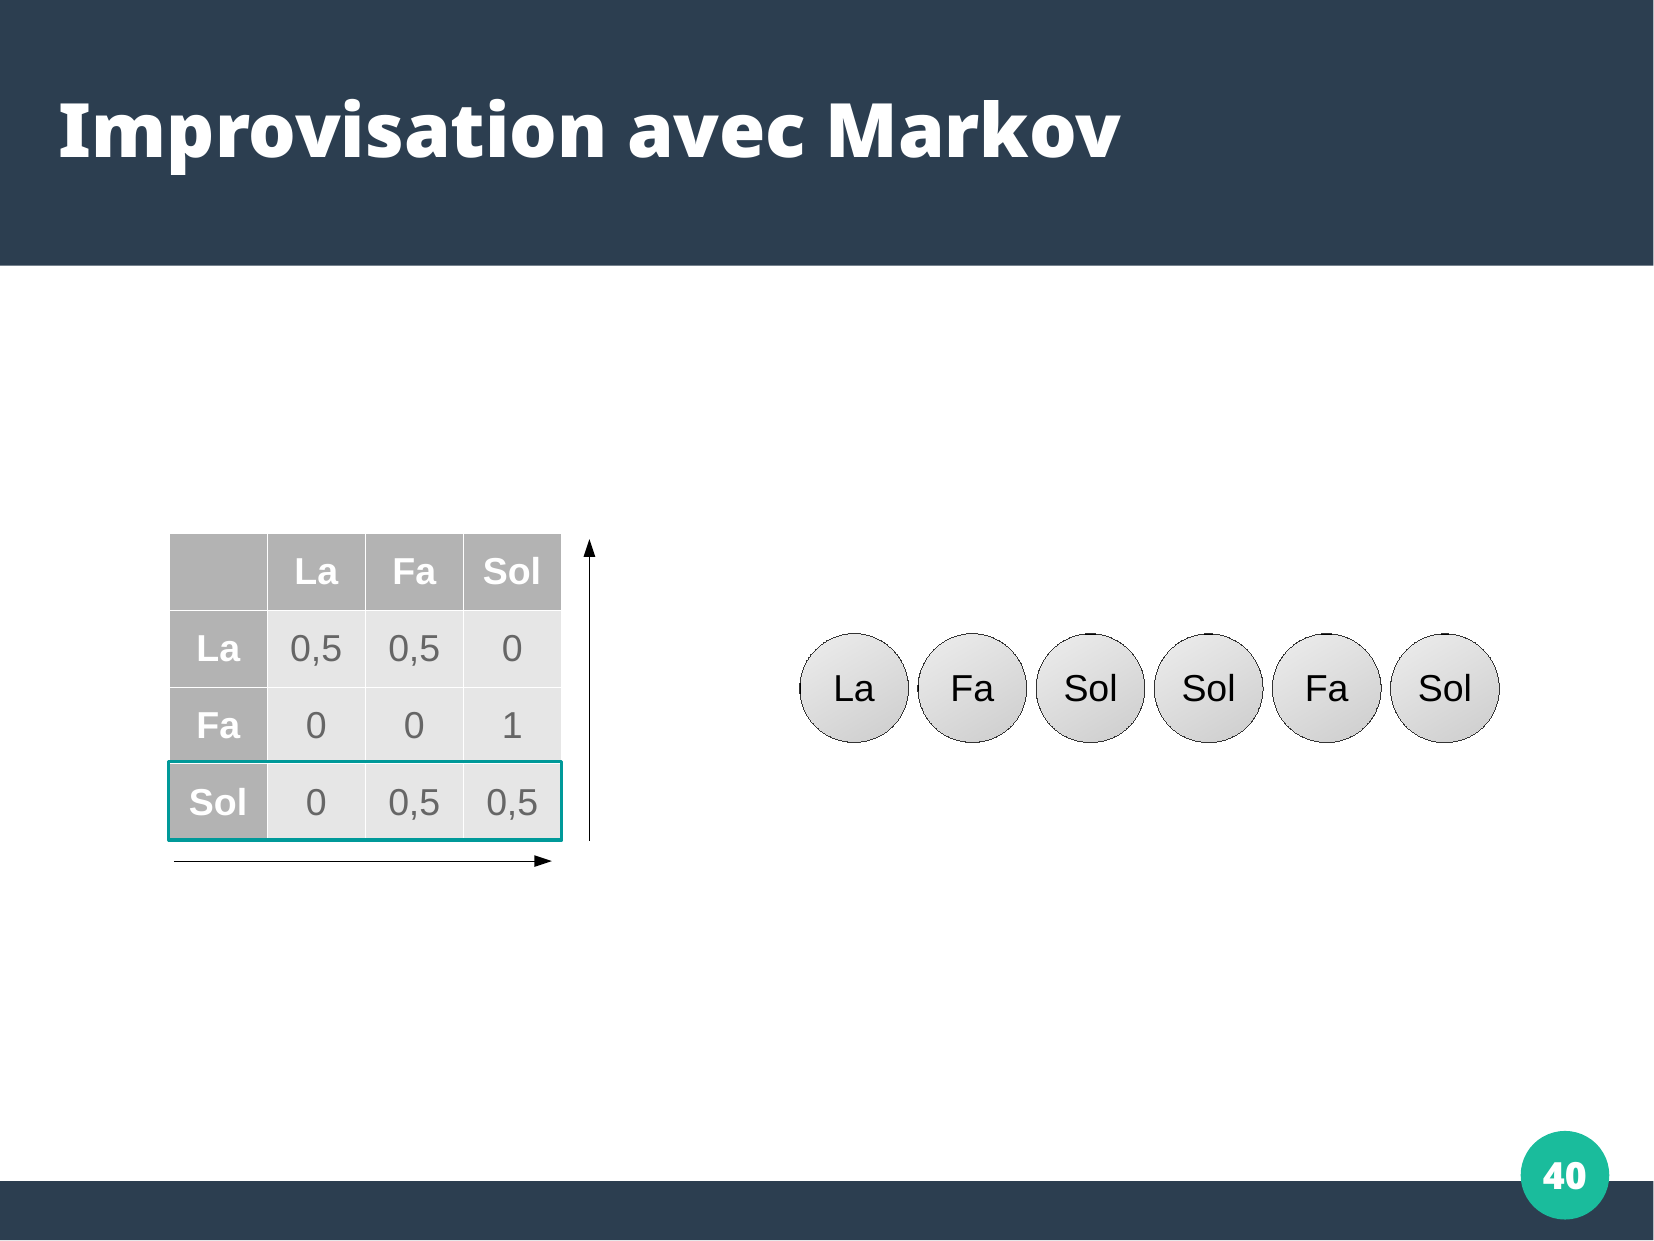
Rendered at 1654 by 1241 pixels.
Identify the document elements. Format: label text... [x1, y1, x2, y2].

text_box Sol [1036, 633, 1145, 743]
table_cell 0 [464, 611, 561, 687]
text_box Sol [1154, 633, 1264, 743]
table_header Fa [366, 534, 463, 610]
table_cell 0,5 [464, 764, 560, 838]
table_cell 0,5 [366, 611, 463, 687]
table_cell 1 [464, 688, 561, 760]
table_cell La [170, 611, 267, 687]
table_header [170, 534, 267, 610]
text_box Sol [1390, 633, 1500, 743]
text_box Fa [1272, 633, 1382, 743]
table_header La [268, 534, 365, 610]
title Improvisation avec Markov [59, 49, 1595, 207]
table_cell 0 [366, 688, 463, 760]
table_cell 0 [268, 764, 365, 838]
table_header Sol [464, 534, 561, 610]
table_cell 0,5 [268, 611, 365, 687]
table_cell 0 [268, 688, 365, 760]
text_box Fa [917, 633, 1027, 743]
text_box La [799, 633, 909, 743]
table_cell Sol [170, 764, 267, 838]
table_cell 0,5 [366, 764, 463, 838]
table_cell Fa [170, 688, 267, 760]
